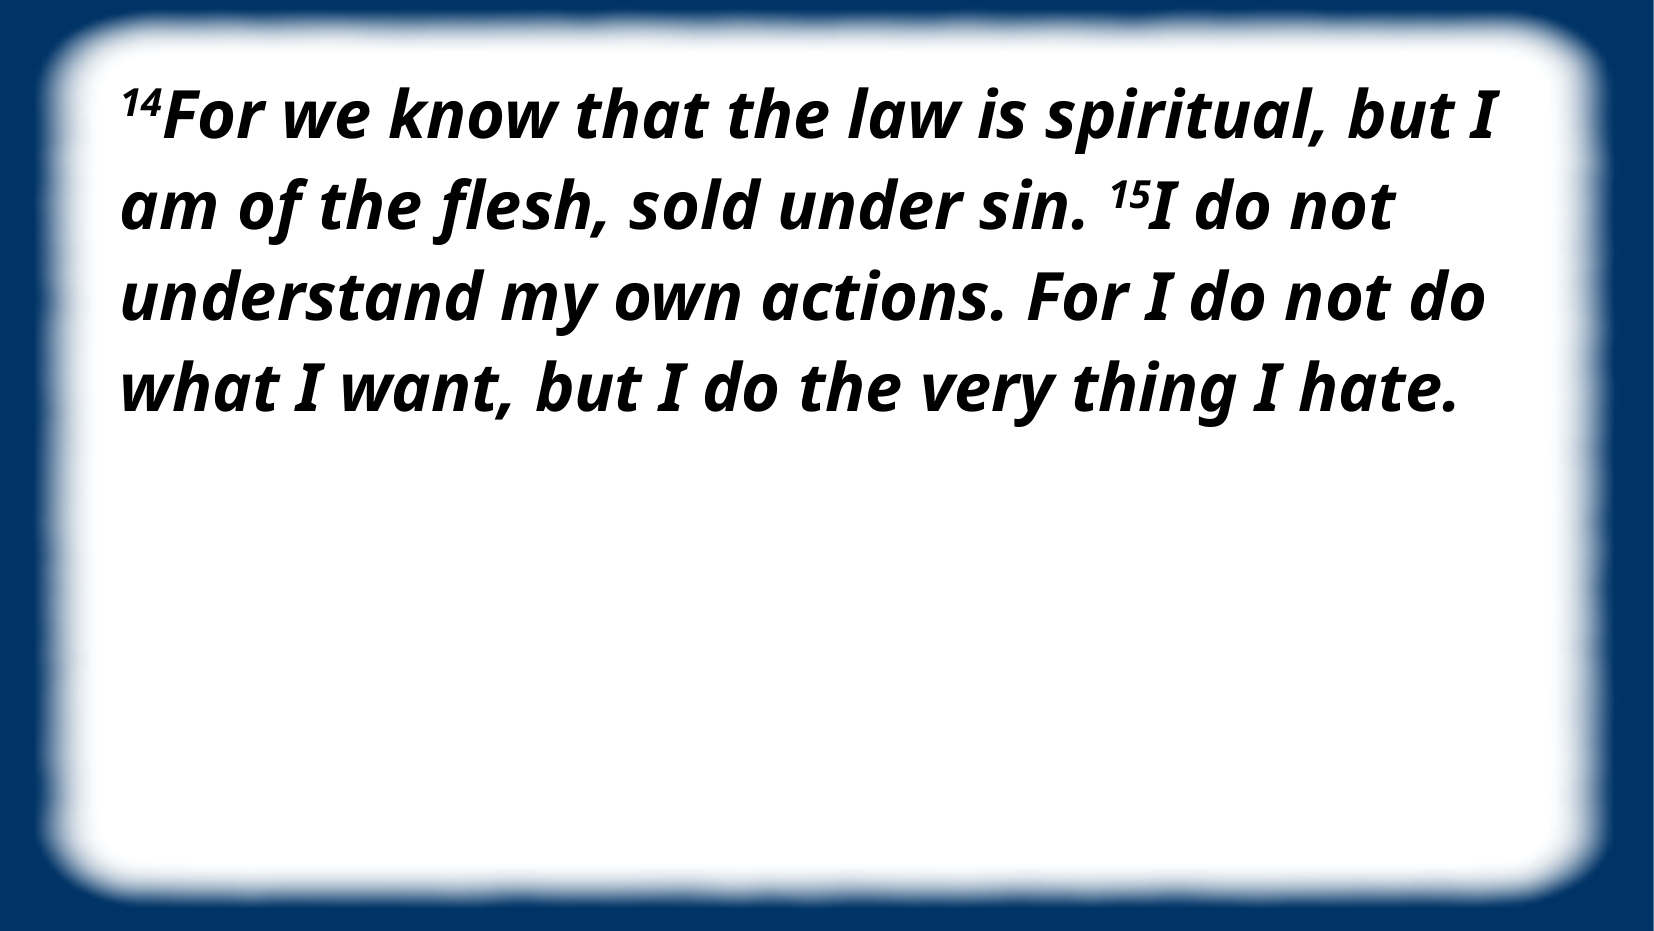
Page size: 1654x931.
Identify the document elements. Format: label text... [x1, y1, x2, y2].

picture [0, 0, 1654, 931]
text_box 14For we know that the law is spiritual, but I am of the flesh, sold under sin. 15I do not understand my own actions. For I do not do what I want, but I do the very thing I hate. [105, 60, 1546, 430]
